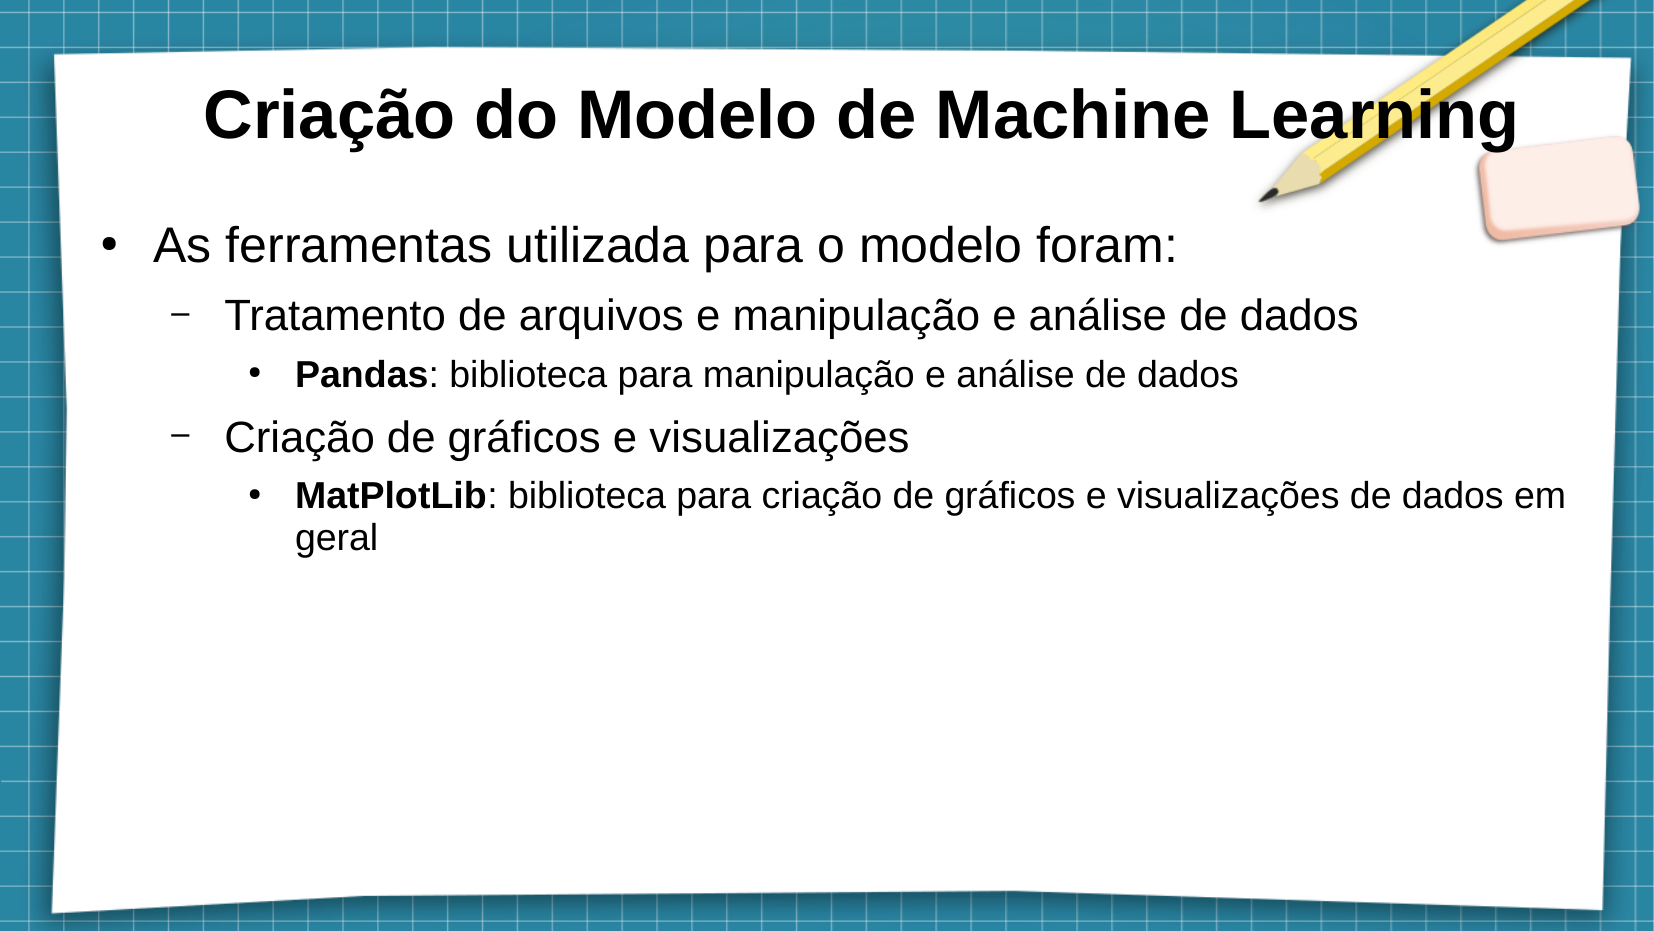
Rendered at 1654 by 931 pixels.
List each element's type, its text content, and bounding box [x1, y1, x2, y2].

title Criação do Modelo de Machine Learning [82, 37, 1571, 193]
list As ferramentas utilizada para o modelo foram: Tratamento de arquivos e manipulação e análise de dados Pandas: biblioteca para manipulação e análise de dados Criação de gráficos e visualizações MatPlotLib: biblioteca para criação de gráficos e visualizações de dados em geral [82, 217, 1571, 758]
picture [0, 0, 1654, 931]
